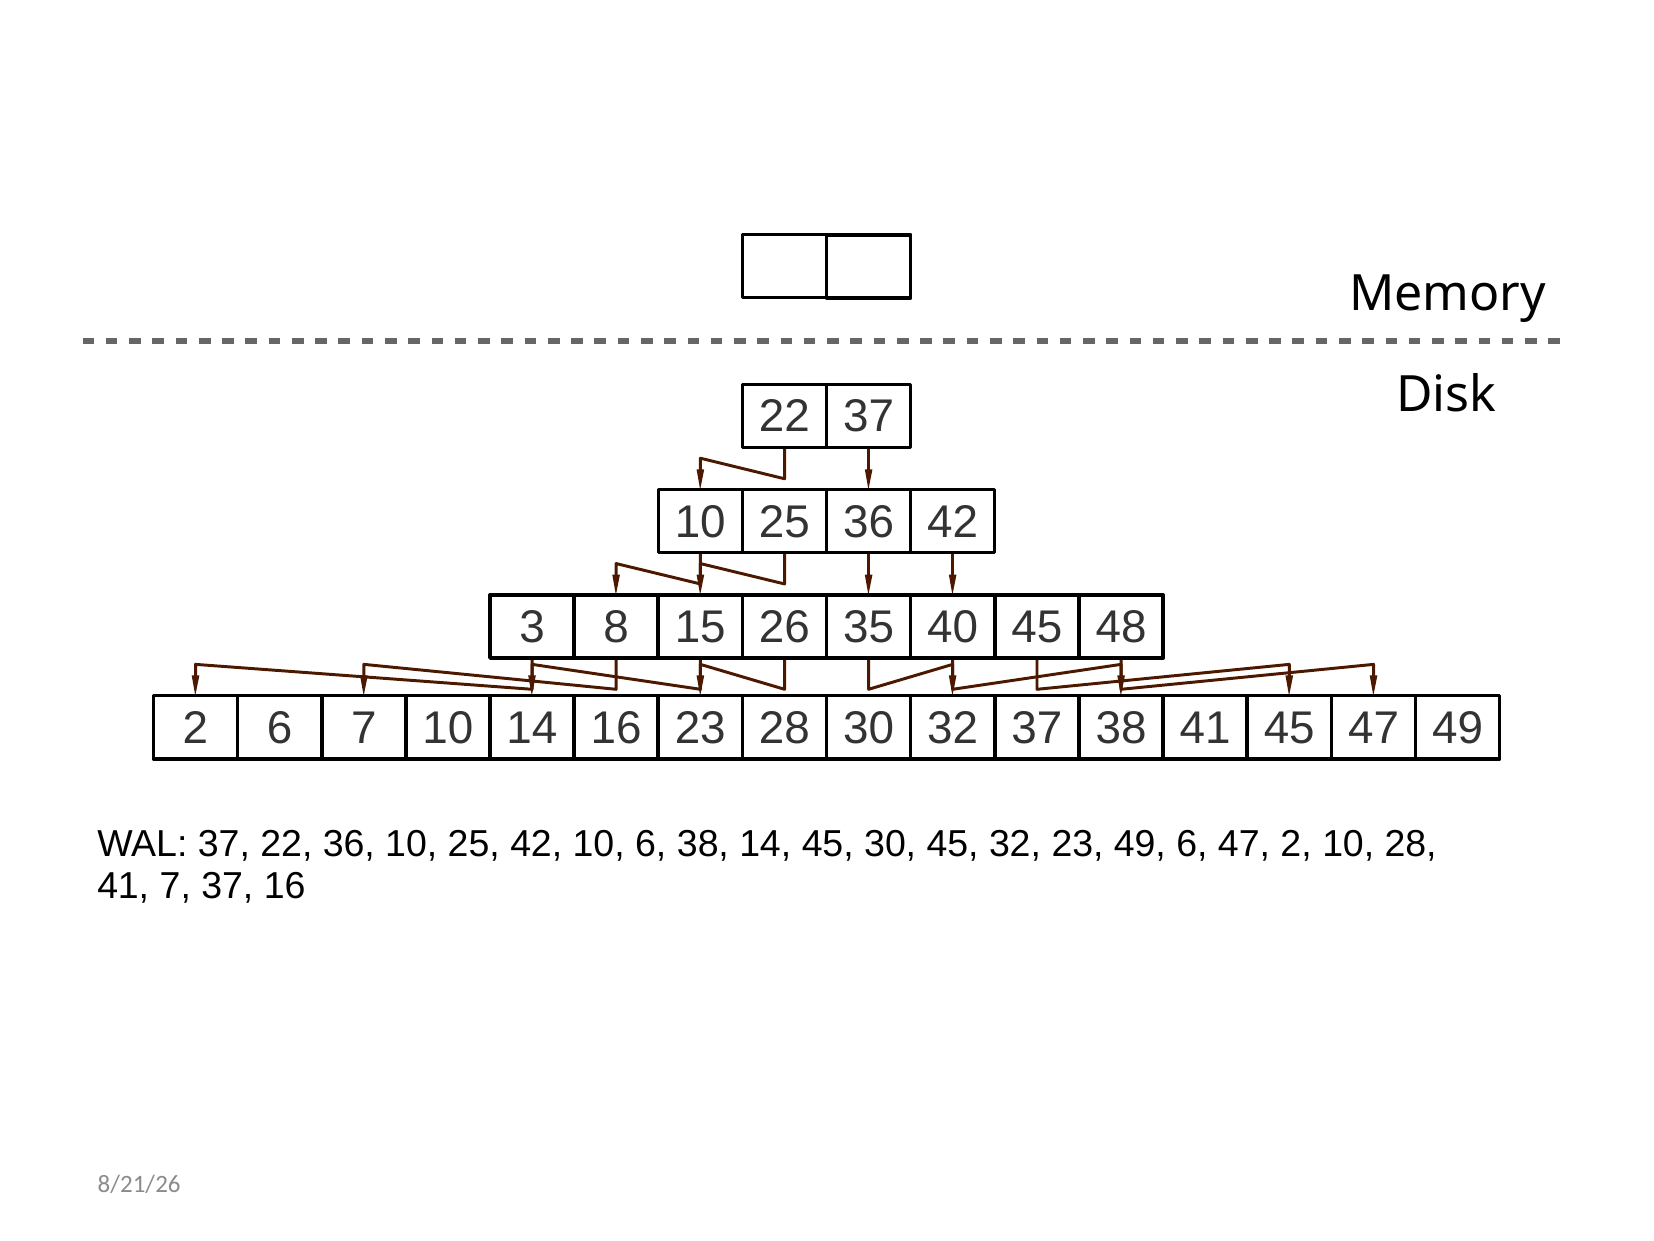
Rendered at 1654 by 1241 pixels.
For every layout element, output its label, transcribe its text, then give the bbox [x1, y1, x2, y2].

text_box WAL: 37, 22, 36, 10, 25, 42, 10, 6, 38, 14, 45, 30, 45, 32, 23, 49, 6, 47, 2, 10, 28, 41, 7, 37, 16 [82, 815, 1500, 948]
text_box Memory [1334, 249, 1590, 351]
text_box 45 [994, 594, 1079, 658]
text_box 7 [321, 695, 405, 759]
text_box 10 [405, 695, 489, 759]
text_box 15 [658, 594, 742, 658]
text_box 6 [237, 695, 321, 759]
text_box 32 [910, 695, 994, 759]
text_box 48 [1079, 594, 1164, 658]
text_box 10 [658, 489, 742, 553]
text_box 22 [742, 384, 826, 448]
text_box 16 [574, 695, 658, 759]
text_box 47 [1331, 695, 1415, 759]
text_box Disk [1381, 350, 1534, 452]
text_box 36 [826, 489, 910, 553]
text_box 40 [910, 594, 994, 658]
text_box 2 [153, 695, 237, 759]
text_box 30 [826, 695, 910, 759]
text_box 37 [994, 695, 1079, 759]
text_box 25 [742, 489, 826, 553]
text_box 35 [826, 594, 910, 658]
text_box 42 [910, 489, 995, 553]
text_box 38 [1079, 695, 1163, 759]
text_box 45 [1247, 695, 1331, 759]
text_box 28 [742, 695, 826, 759]
text_box 14 [489, 695, 574, 759]
text_box 49 [1415, 695, 1500, 759]
text_box 37 [826, 384, 911, 448]
text_box 41 [1163, 695, 1247, 759]
text_box 23 [658, 695, 742, 759]
text_box 8 [574, 594, 658, 658]
text_box 26 [742, 594, 826, 658]
text_box 3 [489, 594, 574, 658]
